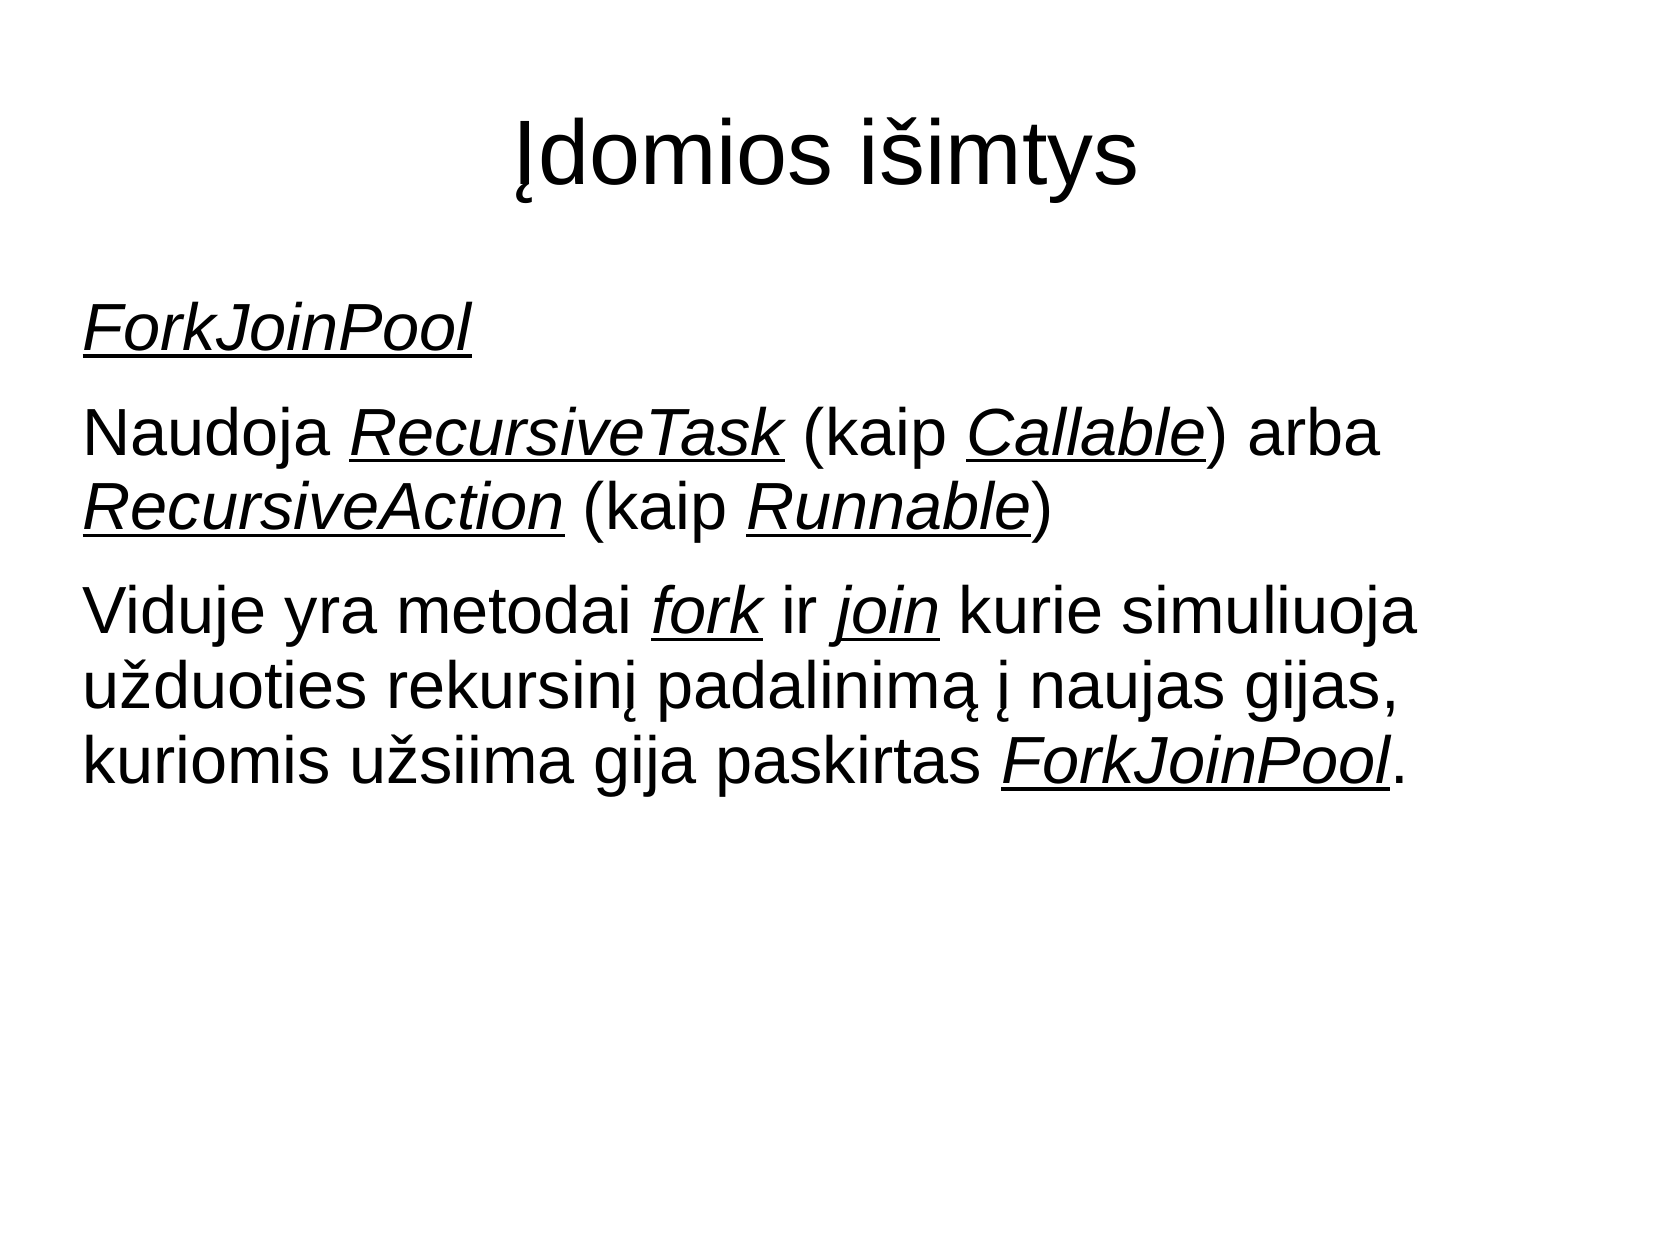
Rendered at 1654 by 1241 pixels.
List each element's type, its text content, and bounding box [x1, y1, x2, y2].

title Įdomios išimtys [82, 49, 1571, 257]
list ForkJoinPool Naudoja RecursiveTask (kaip Callable) arba RecursiveAction (kaip Runnable) Viduje yra metodai fork ir join kurie simuliuoja užduoties rekursinį padalinimą į naujas gijas, kuriomis užsiima gija paskirtas ForkJoinPool. [82, 290, 1571, 1010]
